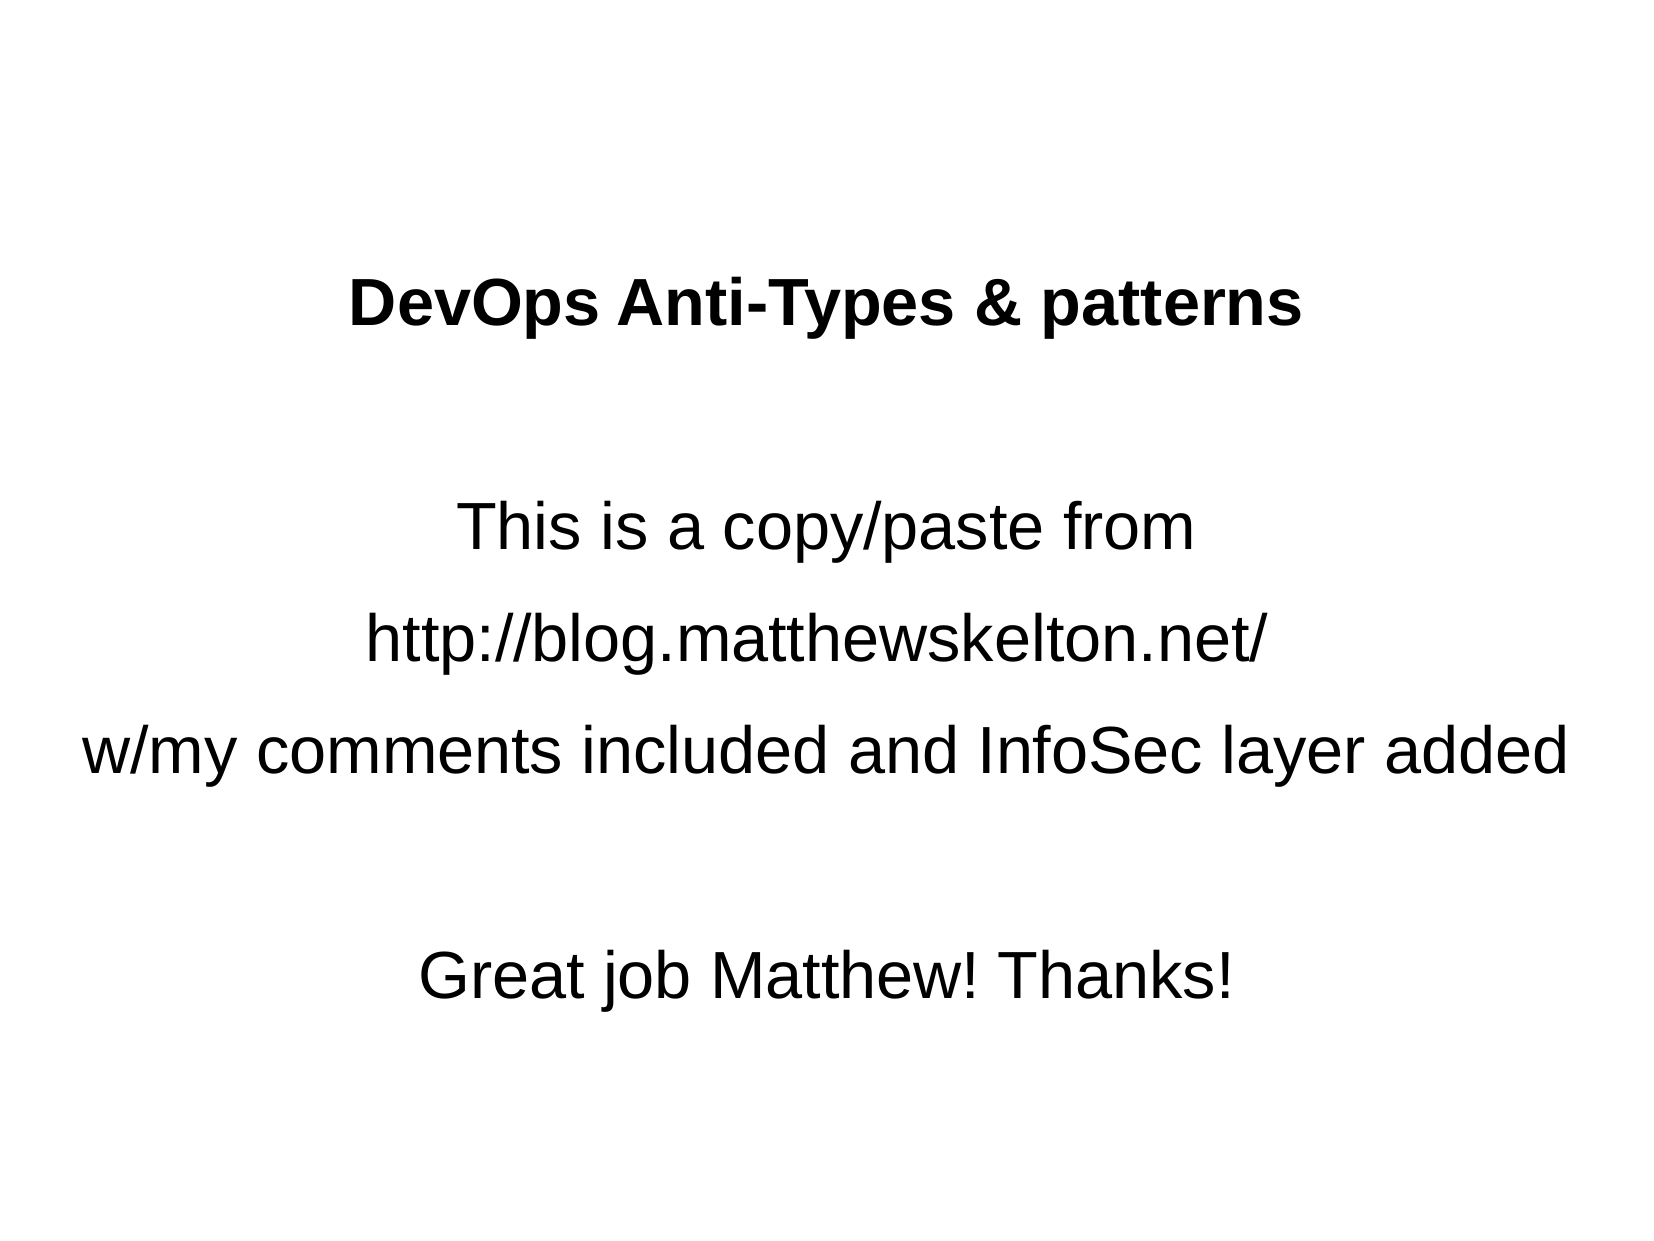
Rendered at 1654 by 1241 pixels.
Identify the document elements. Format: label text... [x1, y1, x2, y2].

subtitle DevOps Anti-Types & patterns This is a copy/paste from http://blog.matthewskelton.net/ w/my comments included and InfoSec layer added Great job Matthew! Thanks! [73, 145, 1581, 1095]
